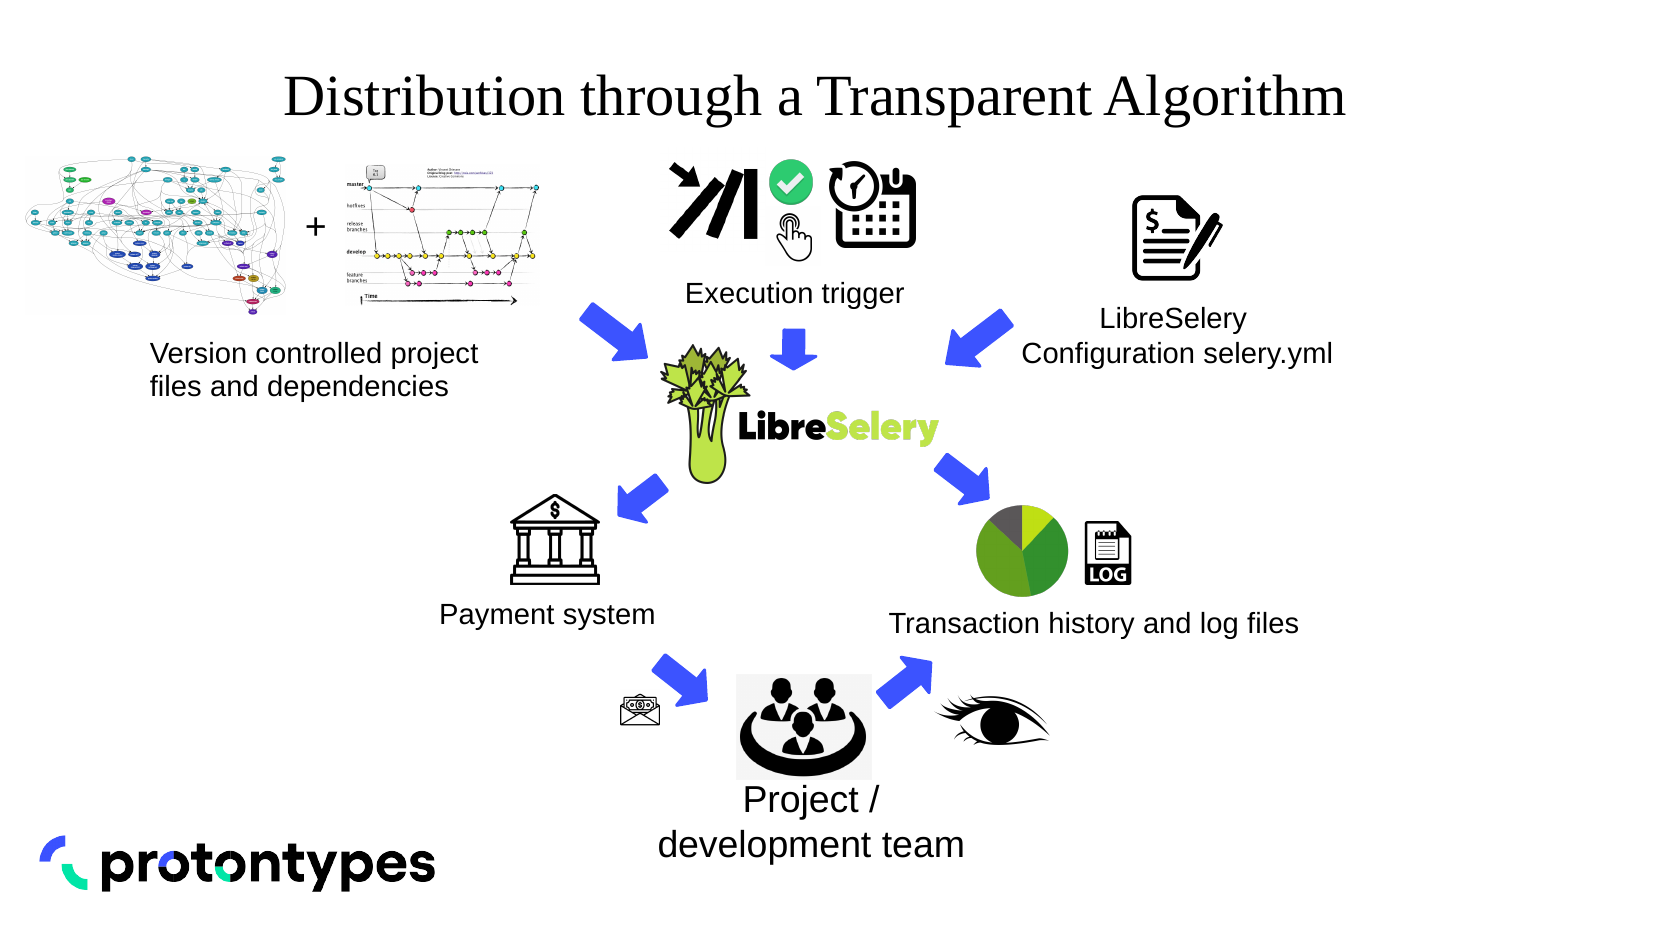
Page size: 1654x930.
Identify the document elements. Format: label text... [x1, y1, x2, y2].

text_box Transaction history and log files [840, 597, 1349, 645]
picture [25, 156, 286, 316]
text_box [652, 654, 707, 706]
picture [660, 147, 821, 266]
text_box Version controlled project files and dependencies [135, 330, 511, 411]
text_box [946, 309, 1013, 367]
picture [736, 674, 872, 768]
picture [829, 161, 916, 248]
picture [620, 689, 660, 730]
text_box [580, 303, 647, 360]
text_box Payment system [405, 588, 691, 646]
text_box LibreSelery Configuration selery.yml [989, 292, 1365, 376]
text_box + [289, 198, 365, 256]
text_box Project / development team [616, 768, 1007, 825]
text_box [783, 330, 804, 344]
picture [510, 494, 600, 585]
picture [39, 835, 435, 900]
text_box Execution trigger [644, 267, 945, 315]
text_box [877, 657, 931, 708]
text_box [939, 454, 989, 504]
picture [933, 689, 1050, 749]
picture [1132, 195, 1223, 286]
text_box [618, 474, 668, 523]
picture [345, 164, 540, 306]
text_box Distribution through a Transparent Algorithm [71, 36, 1560, 148]
picture [660, 344, 939, 484]
picture [948, 483, 1140, 597]
